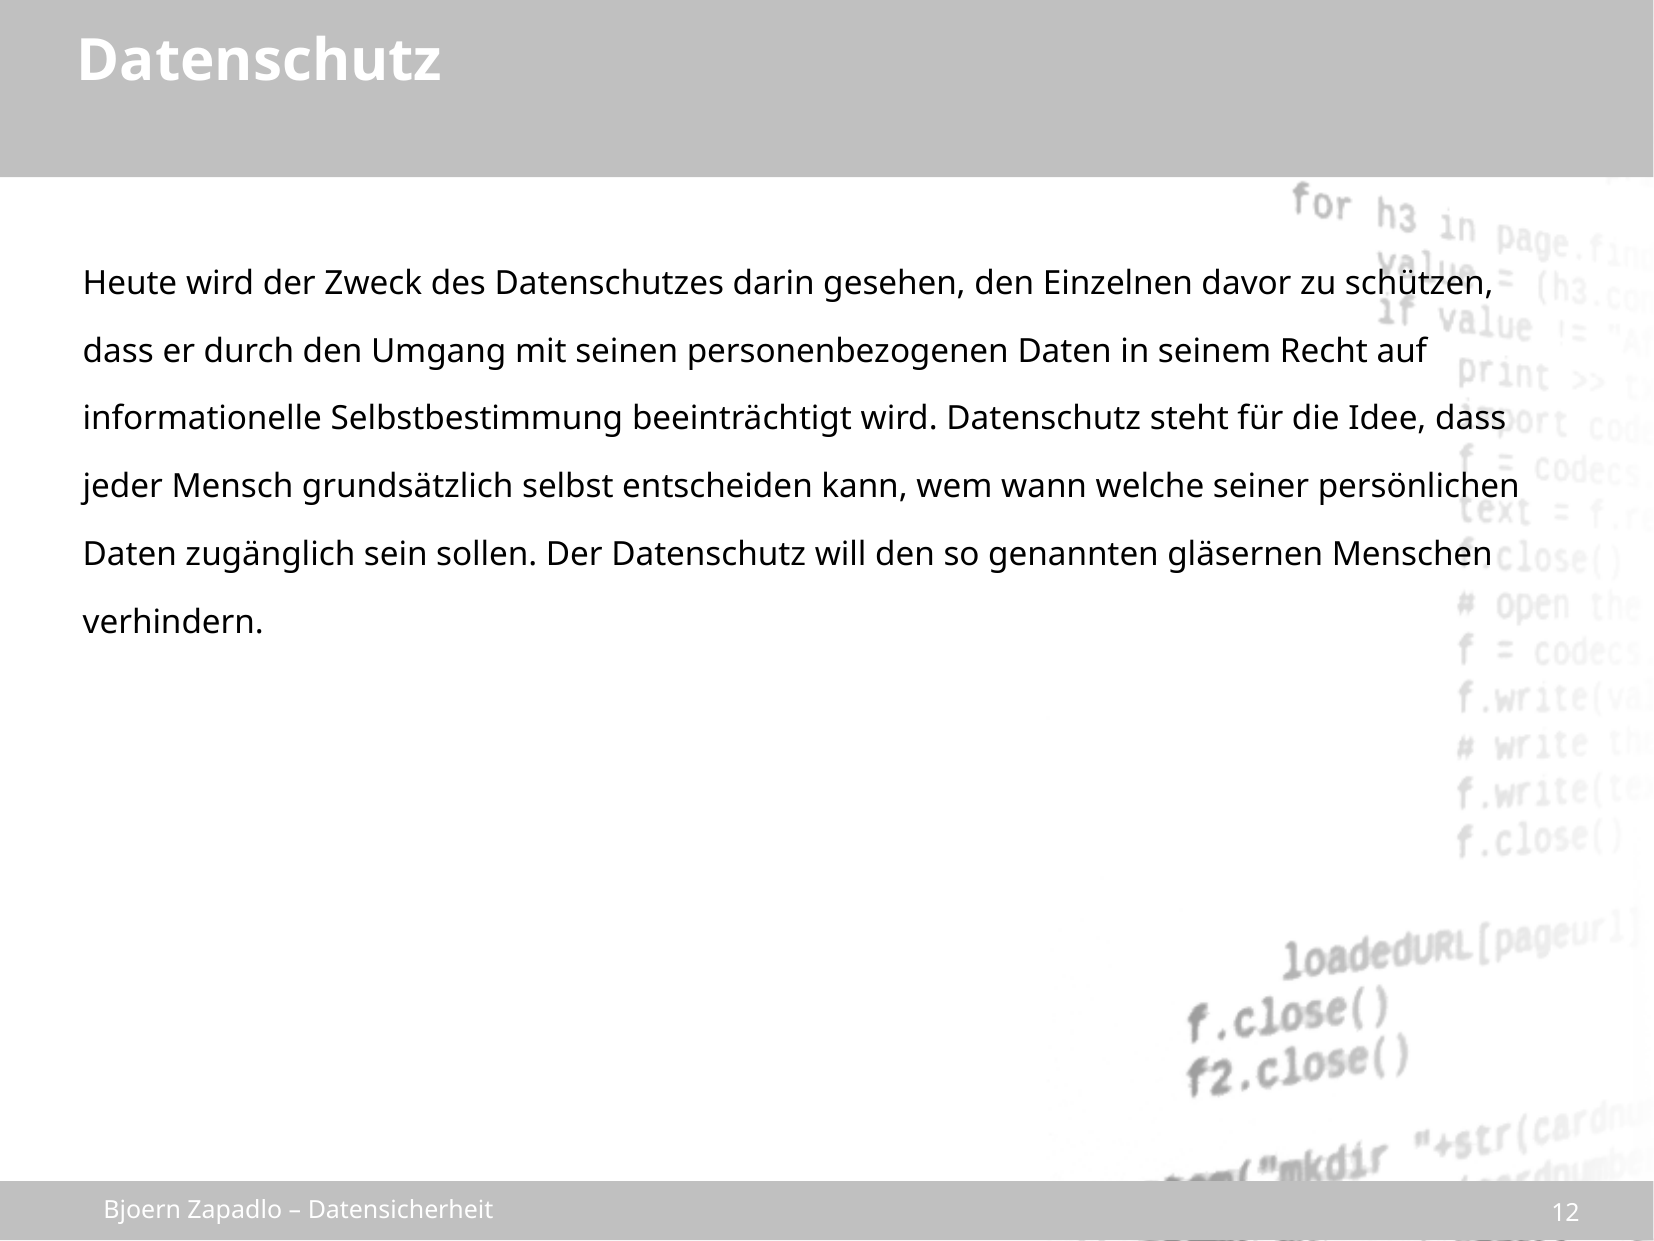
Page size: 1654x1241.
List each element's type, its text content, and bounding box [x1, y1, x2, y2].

picture [0, 178, 1654, 1181]
title Datenschutz [76, 17, 1565, 178]
list Heute wird der Zweck des Datenschutzes darin gesehen, den Einzelnen davor zu schützen, dass er durch den Umgang mit seinen personenbezogenen Daten in seinem Recht auf informationelle Selbstbestimmung beeinträchtigt wird. Datenschutz steht für die Idee, dass jeder Mensch grundsätzlich selbst entscheiden kann, wem wann welche seiner persönlichen Daten zugänglich sein sollen. Der Datenschutz will den so genannten gläsernen Menschen verhindern. [82, 236, 1571, 1152]
